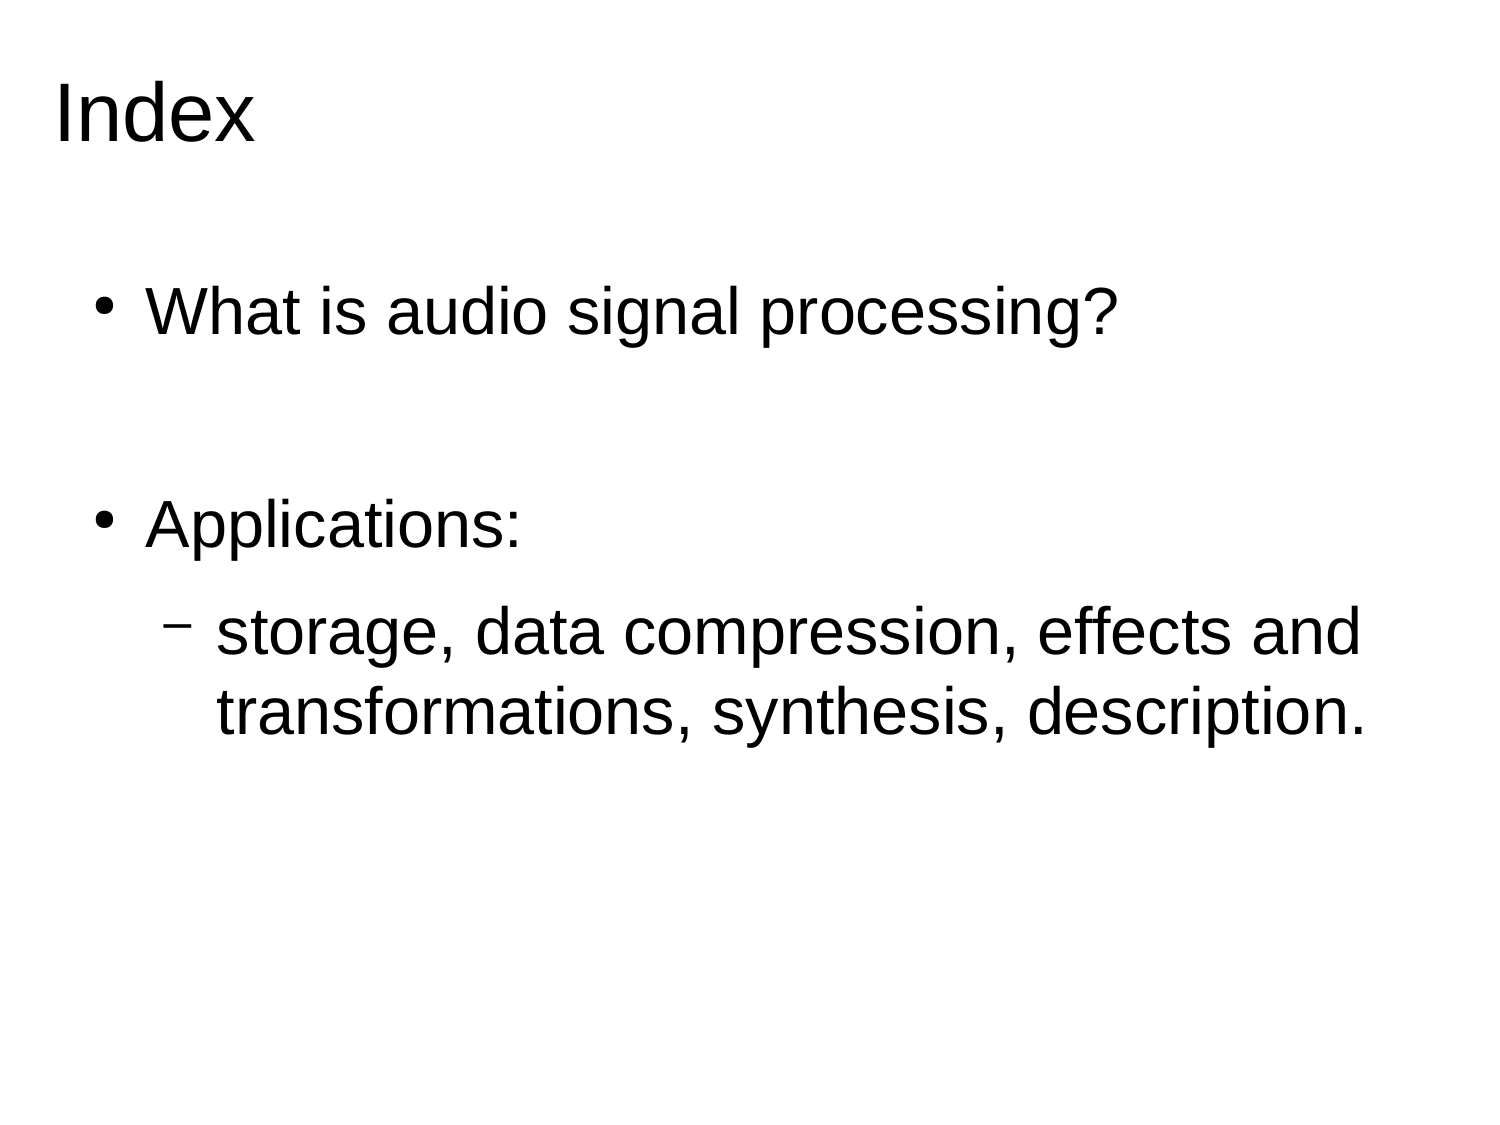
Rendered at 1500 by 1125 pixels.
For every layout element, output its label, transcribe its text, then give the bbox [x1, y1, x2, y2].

title Index [53, 18, 1403, 207]
list What is audio signal processing? Applications: storage, data compression, effects and transformations, synthesis, description. [75, 263, 1425, 1006]
